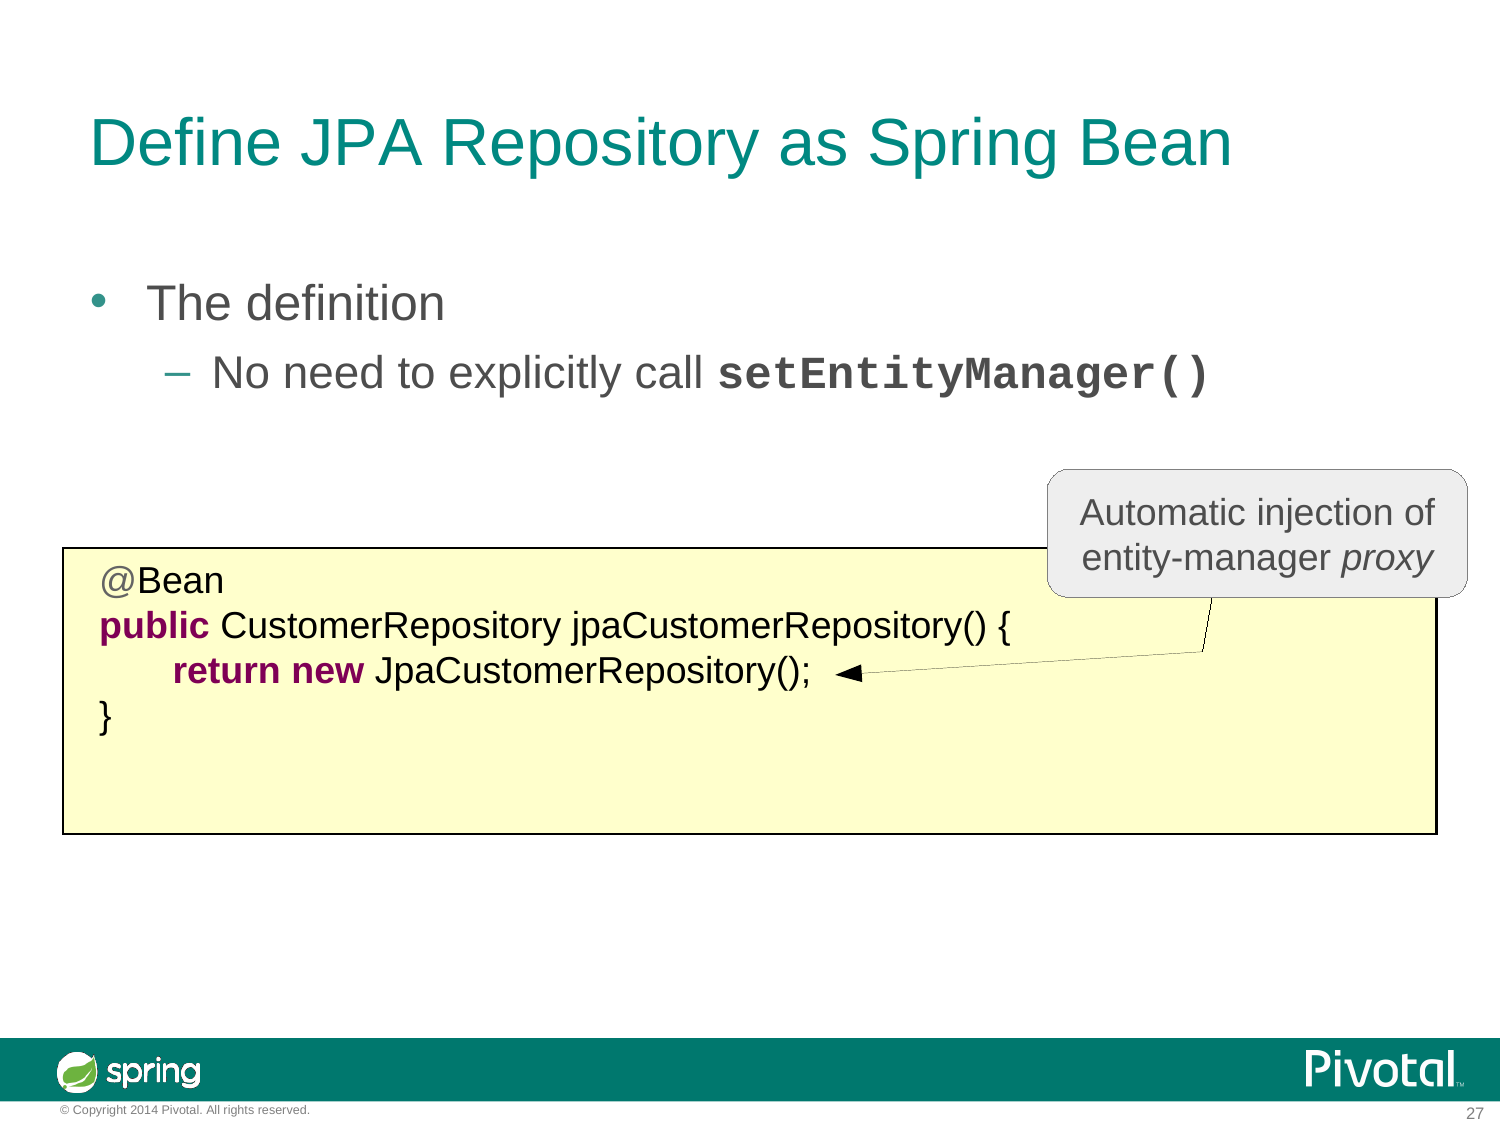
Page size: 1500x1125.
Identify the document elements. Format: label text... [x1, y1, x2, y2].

text_box Automatic injection of entity-manager proxy [1047, 469, 1468, 598]
text_box @Bean public CustomerRepository jpaCustomerRepository() { return new JpaCustomerRepository(); } [1426, 598, 1437, 834]
title Define JPA Repository as Spring Bean [75, 45, 1426, 233]
picture [32, 1041, 210, 1103]
text_box @Bean public CustomerRepository jpaCustomerRepository() { return new JpaCustomerRepository(); } [63, 548, 75, 834]
picture [1306, 1050, 1464, 1087]
list The definition No need to explicitly call setEntityManager() [75, 262, 1426, 1005]
